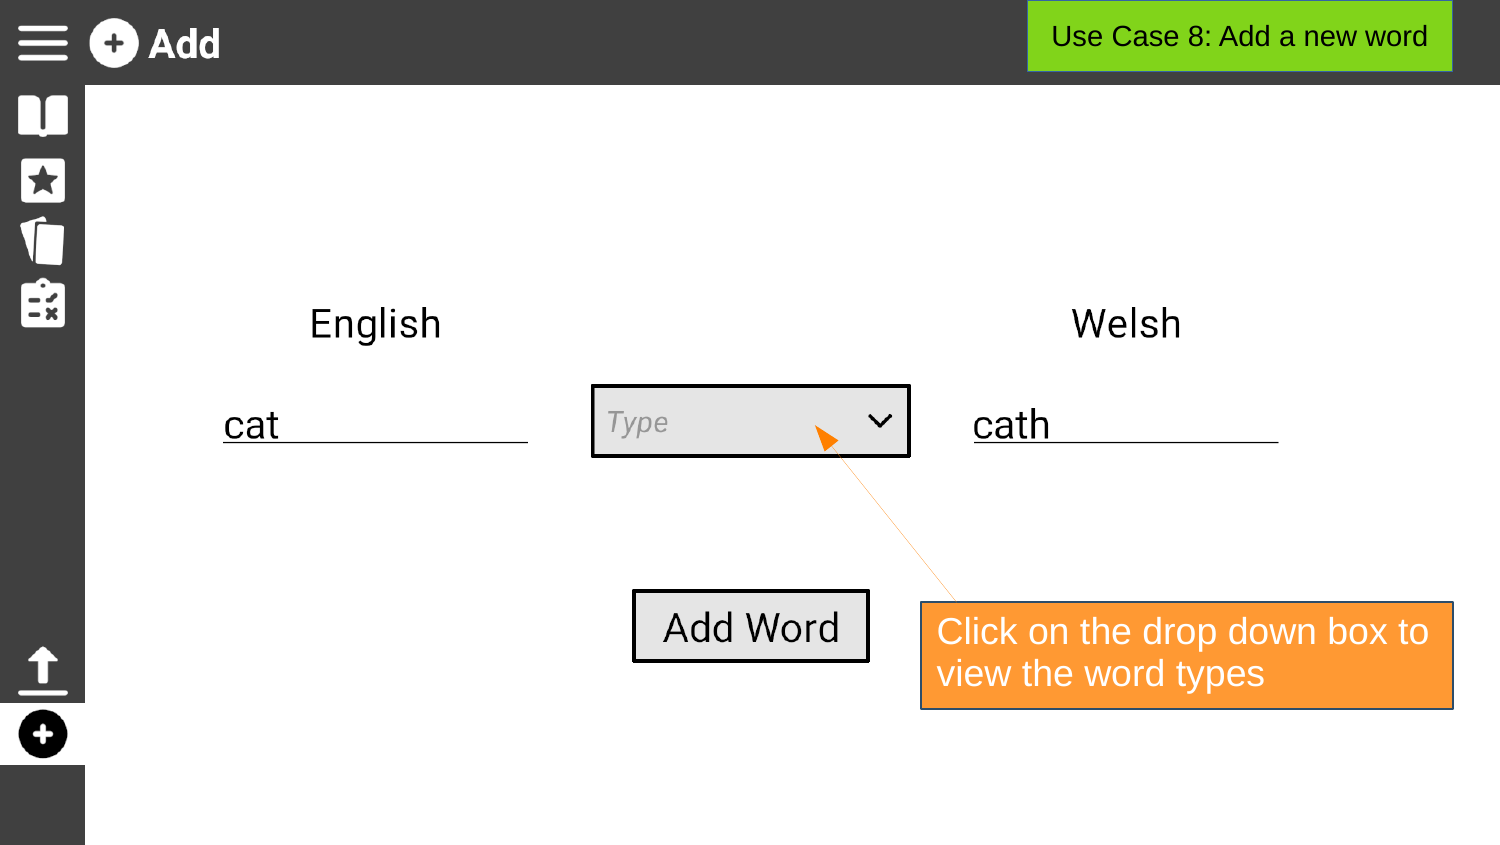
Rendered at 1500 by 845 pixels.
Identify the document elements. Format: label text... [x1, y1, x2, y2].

text_box Use Case 8: Add a new word [1027, 0, 1453, 72]
picture [0, 0, 1500, 845]
text_box Click on the drop down box to view the word types [920, 602, 1453, 709]
